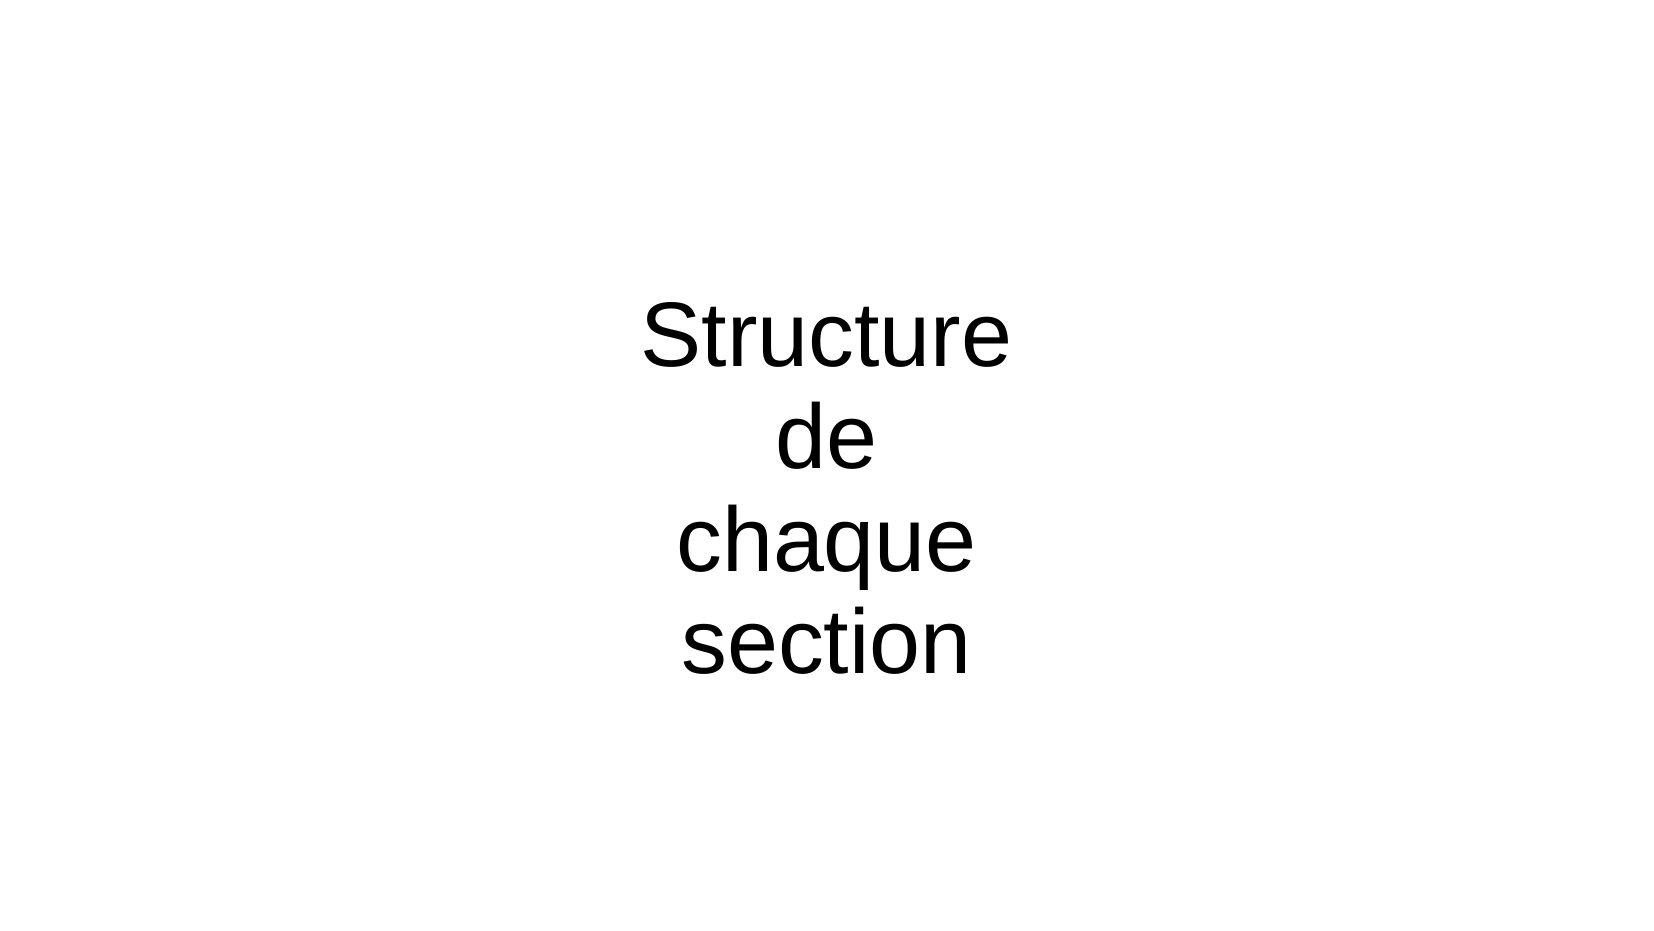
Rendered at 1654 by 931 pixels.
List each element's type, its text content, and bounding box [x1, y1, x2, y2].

title Structure de chaque section [82, 283, 1571, 694]
